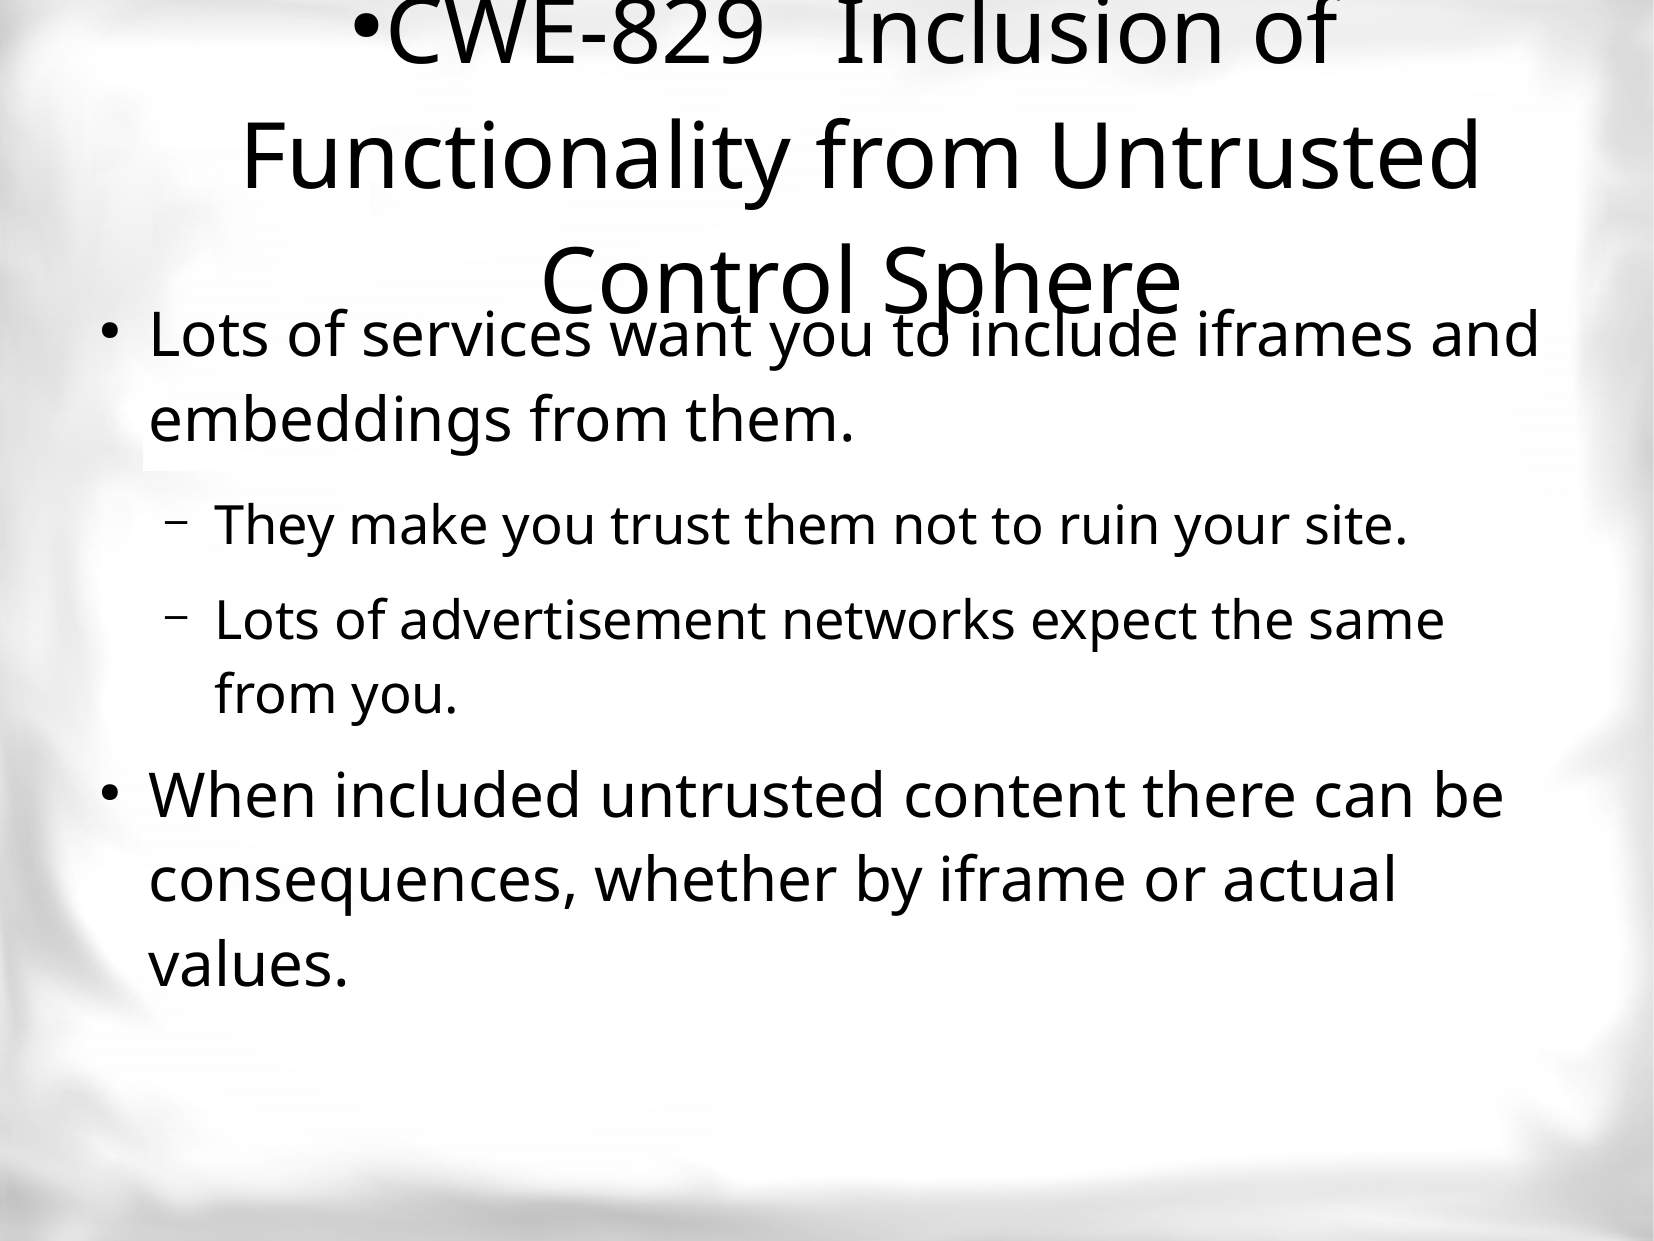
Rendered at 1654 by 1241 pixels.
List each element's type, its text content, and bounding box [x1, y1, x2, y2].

list Lots of services want you to include iframes and embeddings from them. They make you trust them not to ruin your site. Lots of advertisement networks expect the same from you. When included untrusted content there can be consequences, whether by iframe or actual values. [82, 290, 1571, 1010]
picture [0, 0, 1654, 1241]
title CWE-829 Inclusion of Functionality from Untrusted Control Sphere [82, 0, 1571, 290]
